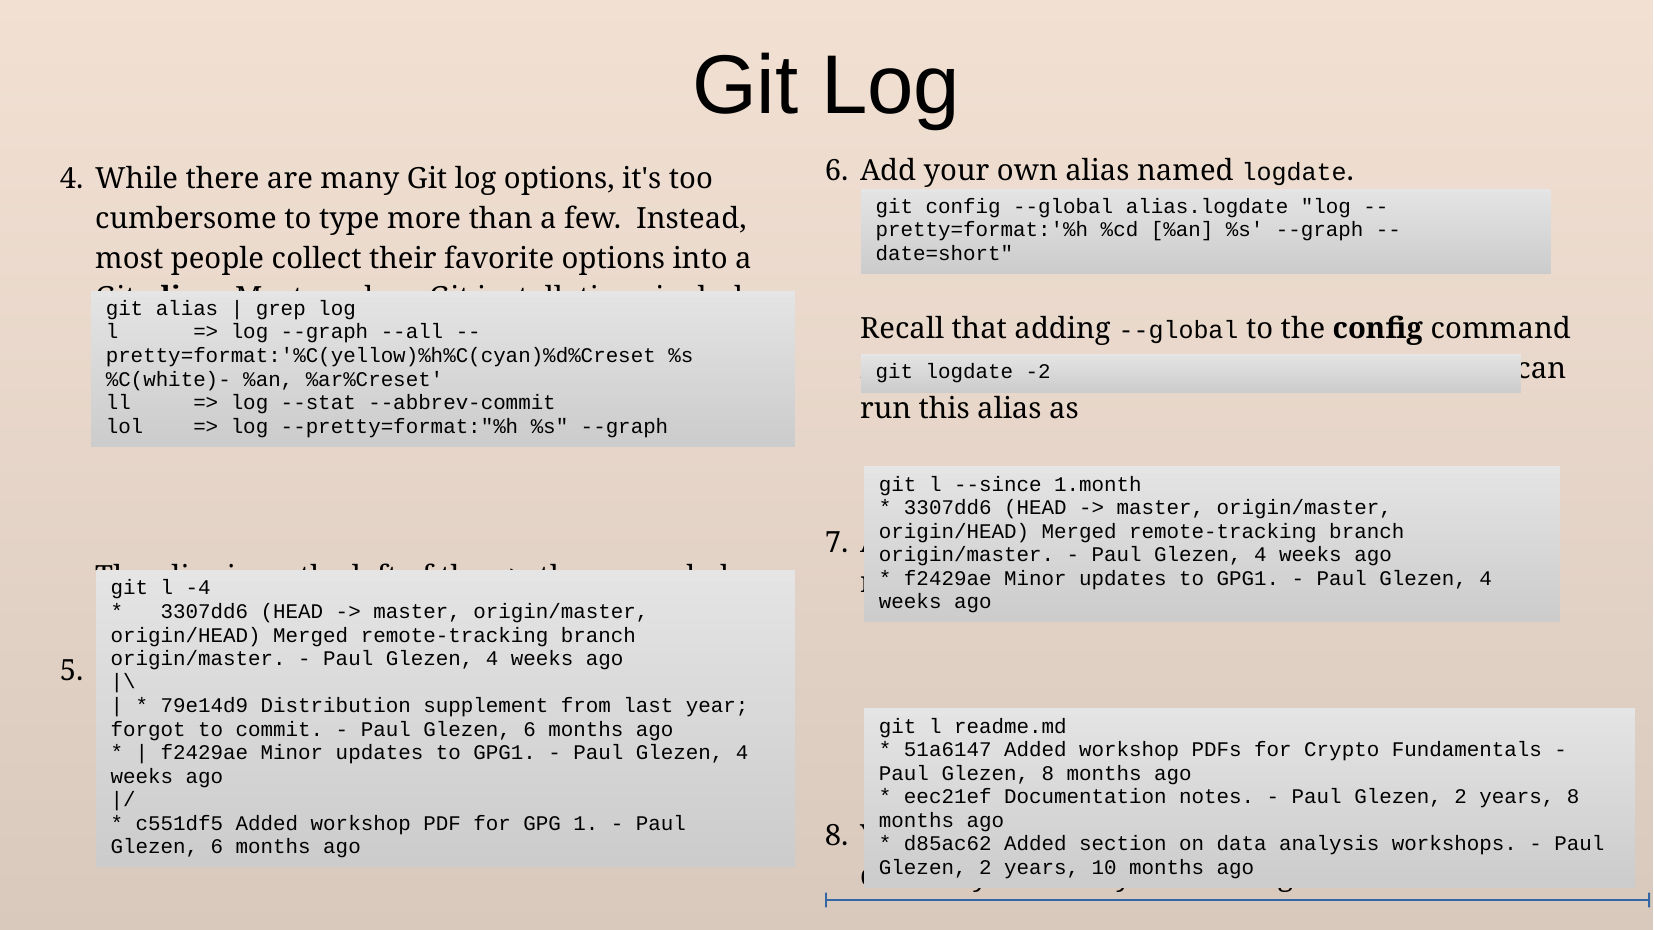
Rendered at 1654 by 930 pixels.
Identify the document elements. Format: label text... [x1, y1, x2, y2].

text_box git l --since 1.month * 3307dd6 (HEAD -> master, origin/master, origin/HEAD) Merged remote-tracking branch origin/master. - Paul Glezen, 4 weeks ago * f2429ae Minor updates to GPG1. - Paul Glezen, 4 weeks ago [864, 466, 1561, 623]
text_box git l readme.md * 51a6147 Added workshop PDFs for Crypto Fundamentals - Paul Glezen, 8 months ago * eec21ef Documentation notes. - Paul Glezen, 2 years, 8 months ago * d85ac62 Added section on data analysis workshops. - Paul Glezen, 2 years, 10 months ago [864, 708, 1636, 888]
text_box Add your own alias named logdate. Recall that adding --global to the config command makes it available to all your repositories. You can run this alias as Another way to restrict the commits is through relative time. You can also restrict to commits applied to a directory hierarchy or to a single file. [810, 141, 1621, 715]
text_box git logdate -2 [860, 354, 1521, 393]
text_box git alias | grep log l => log --graph --all --pretty=format:'%C(yellow)%h%C(cyan)%d%Creset %s %C(white)- %an, %ar%Creset' ll => log --stat --abbrev-commit lol => log --pretty=format:"%h %s" --graph [91, 290, 796, 447]
text_box While there are many Git log options, it's too cumbersome to type more than a few. Instead, most people collect their favorite options into a Git alias. Most modern Git installations include a few log aliases out-of-the-box. The alias is on the left of the =>, the expanded command is on the right. List the last four entries using the l (letter el) alias. [45, 150, 796, 576]
text_box git l -4 * 3307dd6 (HEAD -> master, origin/master, origin/HEAD) Merged remote-tracking branch origin/master. - Paul Glezen, 4 weeks ago |\ | * 79e14d9 Distribution supplement from last year; forgot to commit. - Paul Glezen, 6 months ago * | f2429ae Minor updates to GPG1. - Paul Glezen, 4 weeks ago |/ * c551df5 Added workshop PDF for GPG 1. - Paul Glezen, 6 months ago [95, 570, 796, 868]
text_box git config --global alias.logdate "log --pretty=format:'%h %cd [%an] %s' --graph --date=short" [860, 188, 1551, 275]
title Git Log [82, 19, 1571, 151]
